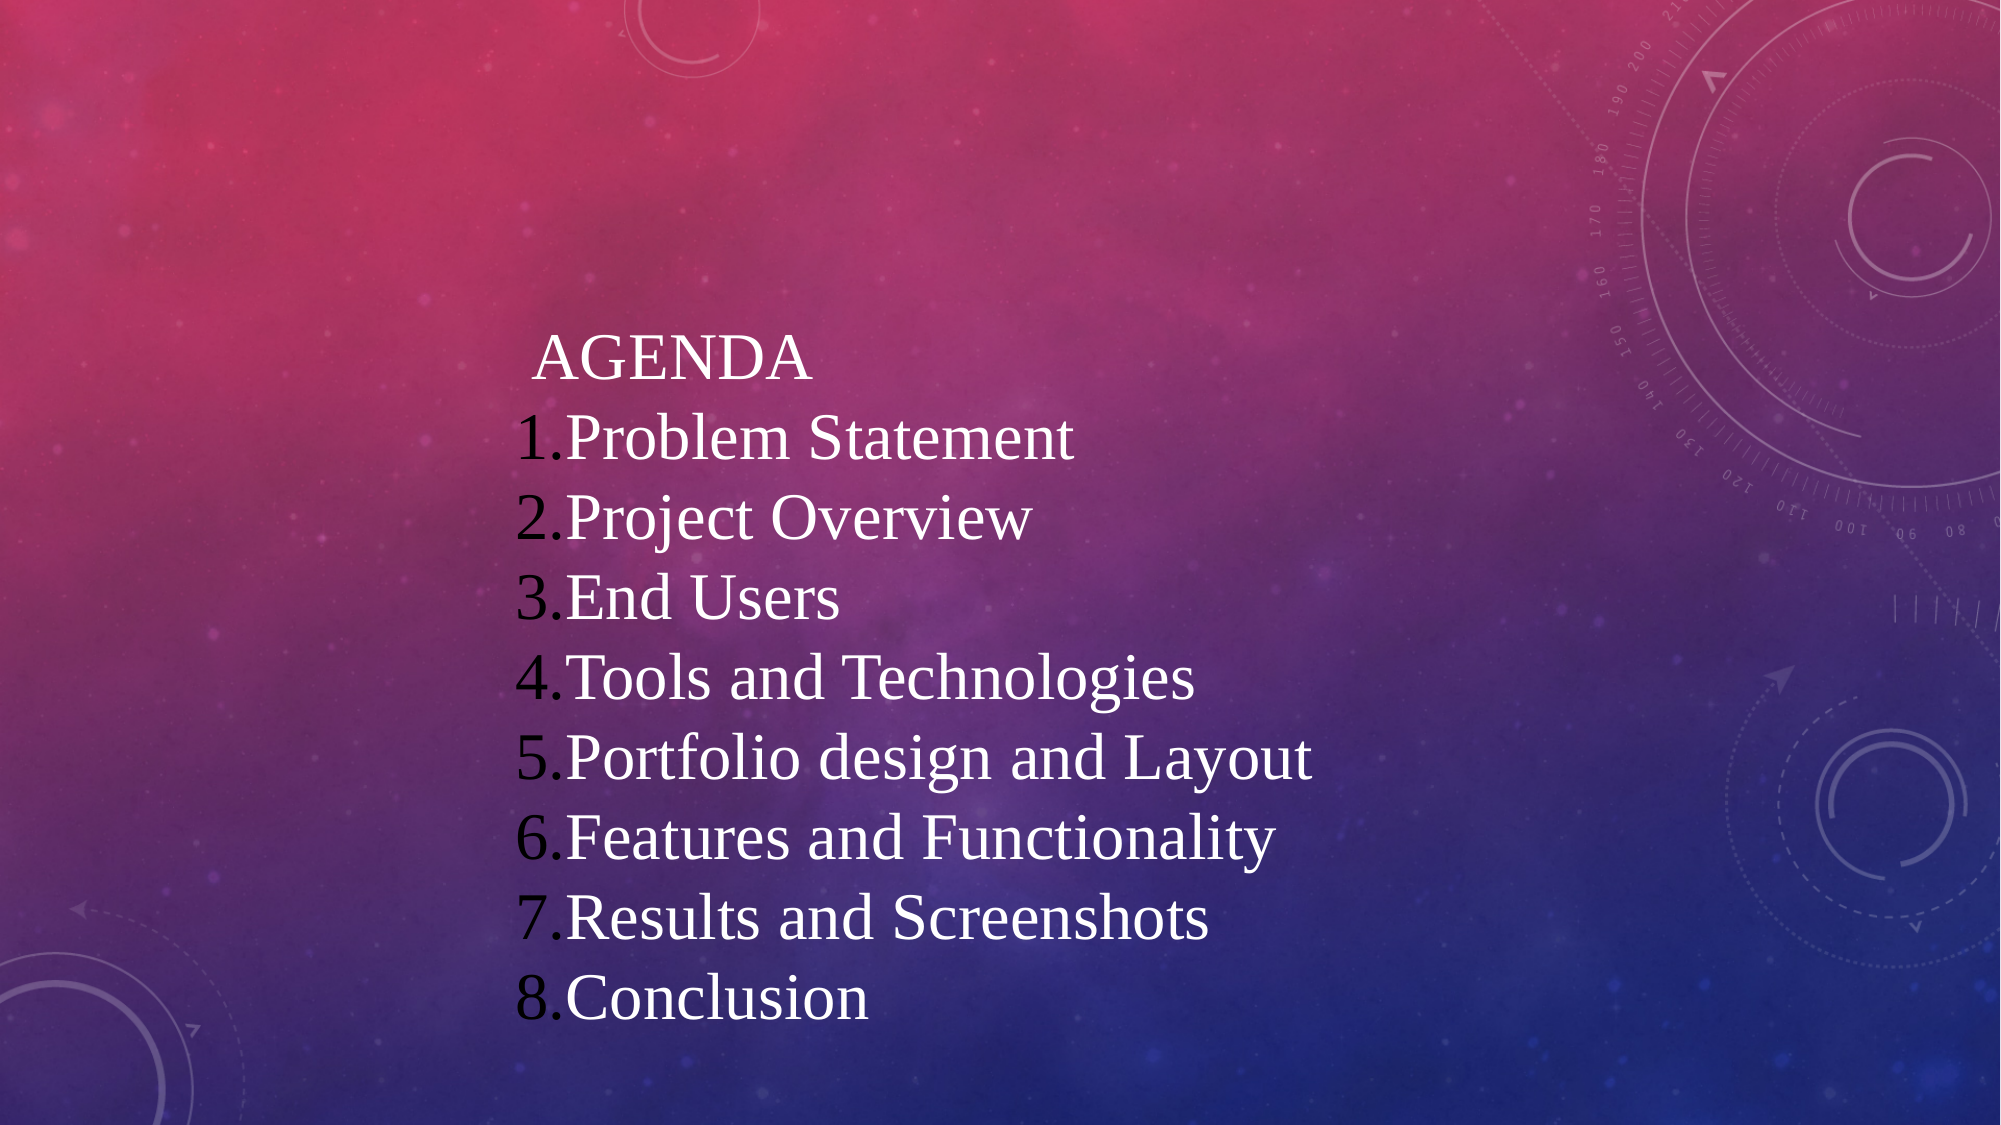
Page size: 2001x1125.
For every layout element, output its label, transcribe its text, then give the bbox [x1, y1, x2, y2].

text_box AGENDA Problem Statement Project Overview End Users Tools and Technologies Portfolio design and Layout Features and Functionality Results and Screenshots Conclusion [500, 305, 1501, 1125]
